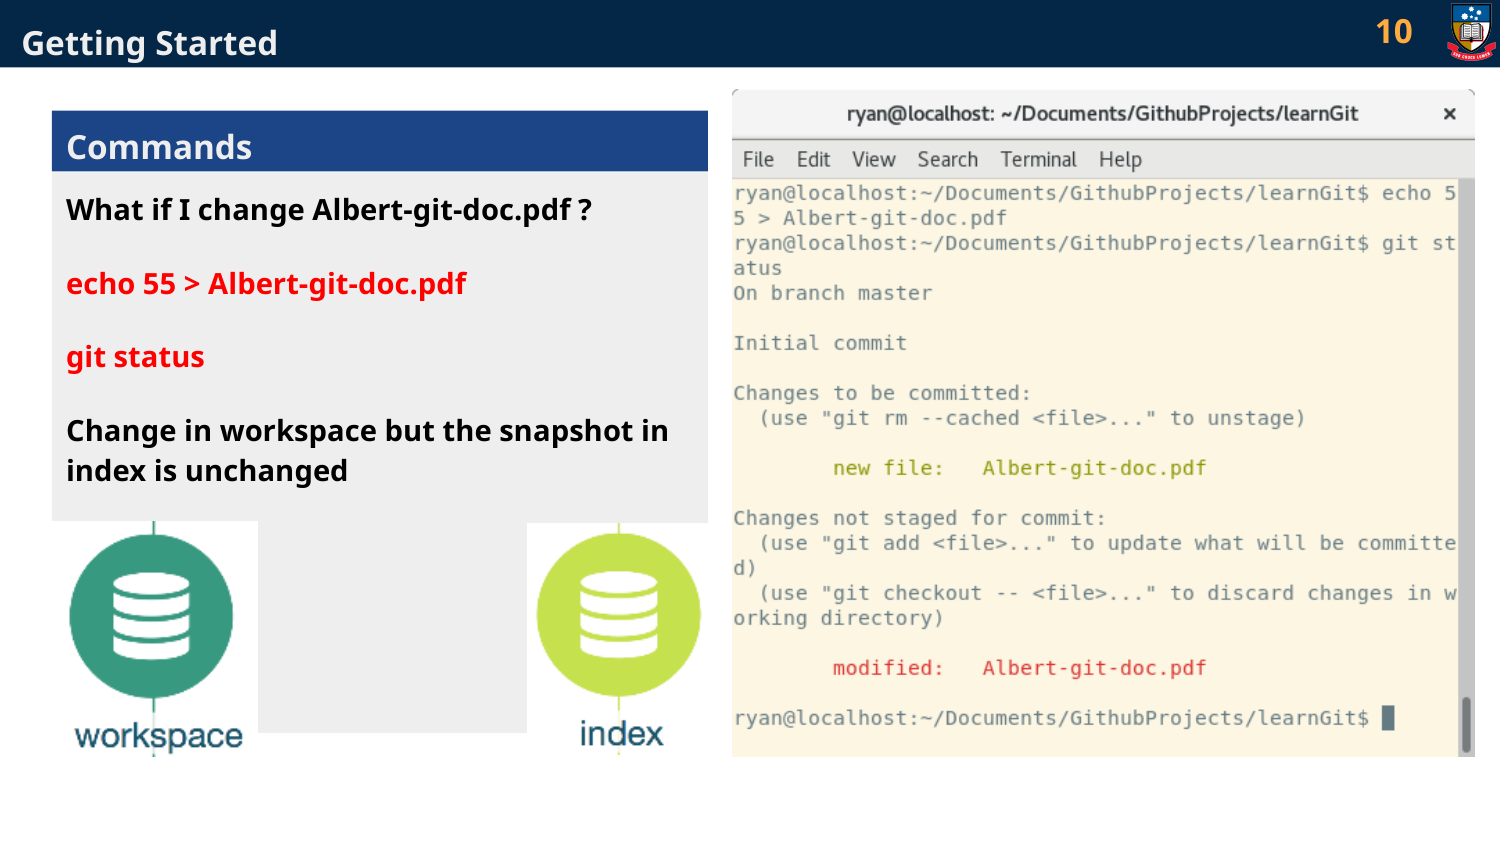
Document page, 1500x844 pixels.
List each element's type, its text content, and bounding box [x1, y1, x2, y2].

picture [51, 521, 258, 757]
subtitle Getting Started [6, 1, 728, 63]
slide_number <number> [1338, 0, 1428, 65]
list What if I change Albert-git-doc.pdf ? echo 55 > Albert-git-doc.pdf git status Change in workspace but the snapshot in index is unchanged [51, 171, 708, 672]
picture [1446, 1, 1497, 63]
title Commands [51, 110, 708, 171]
picture [527, 523, 708, 755]
picture [732, 89, 1475, 757]
